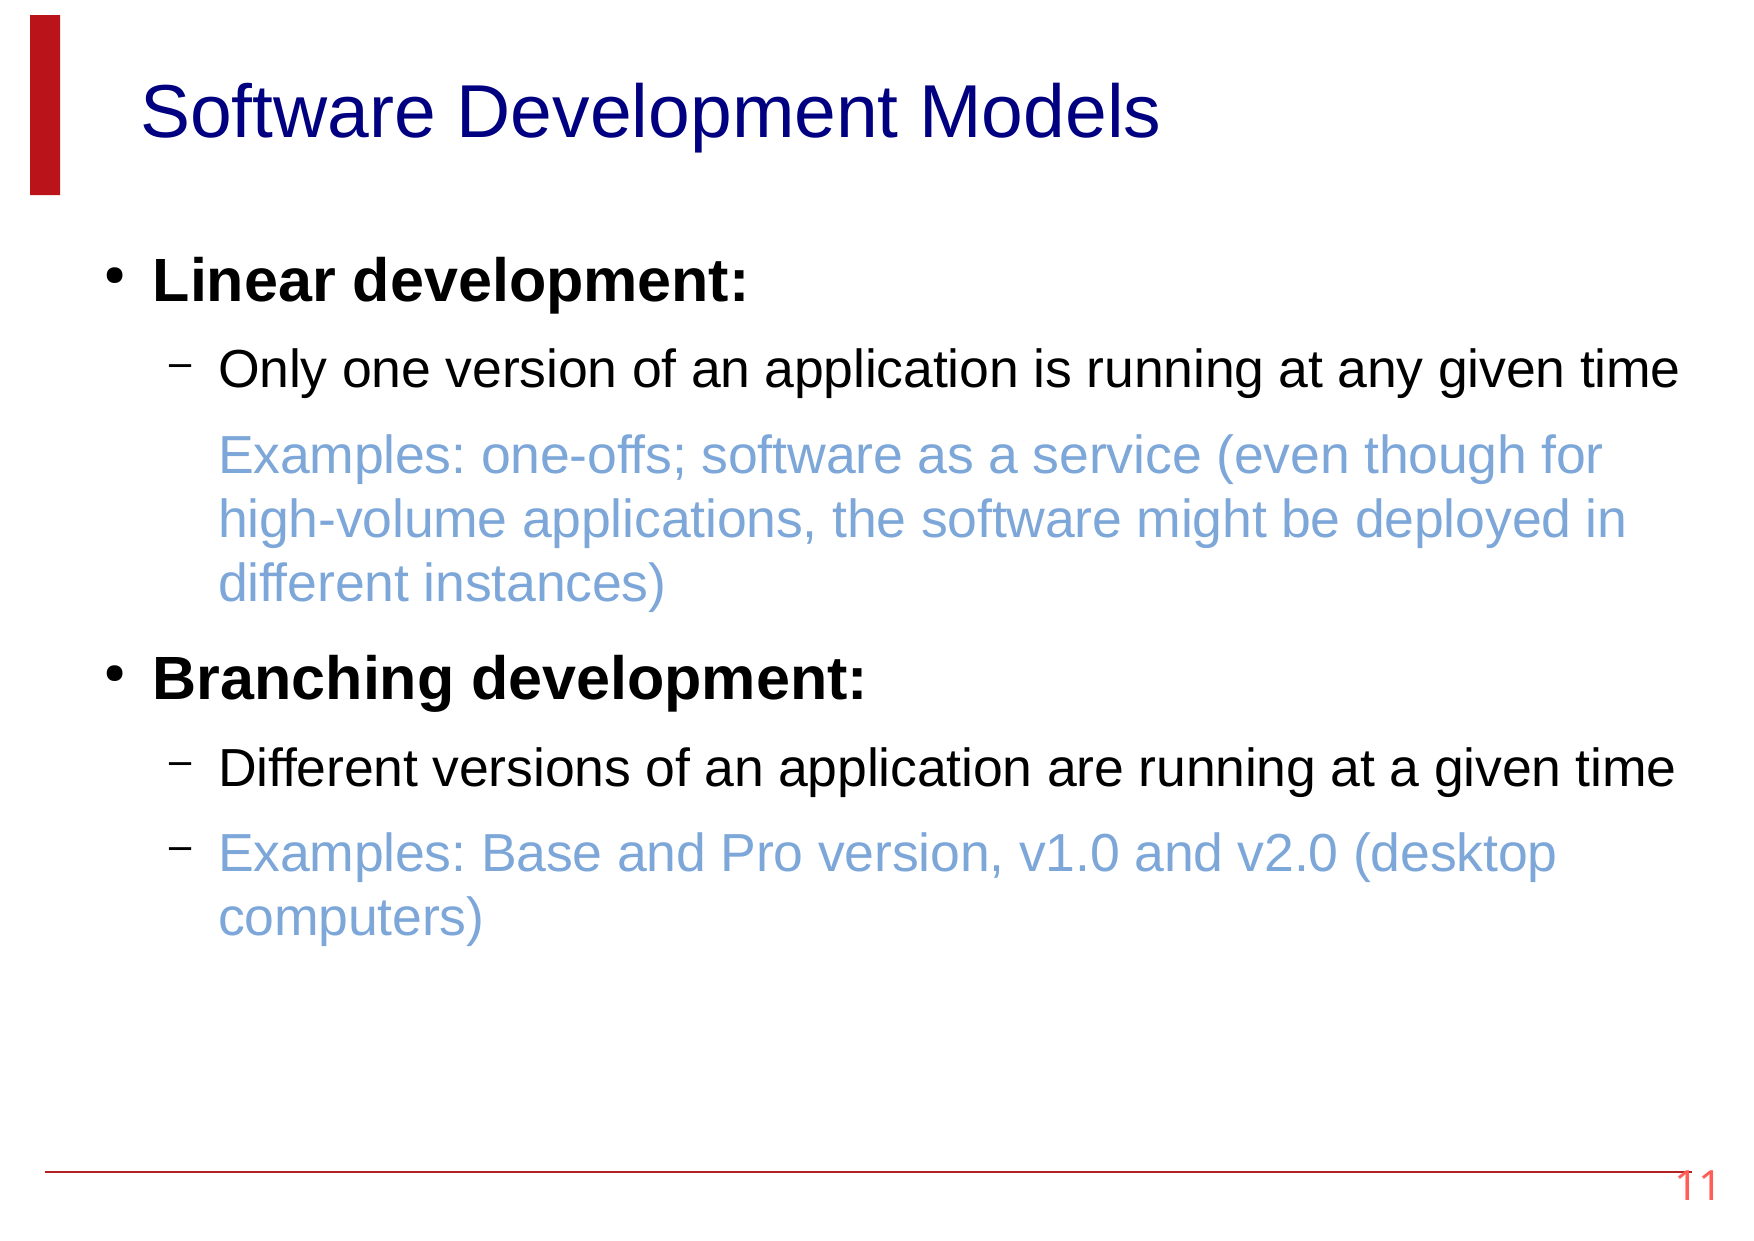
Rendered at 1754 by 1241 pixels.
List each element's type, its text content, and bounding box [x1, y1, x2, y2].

list Linear development: Only one version of an application is running at any given time Examples: one-offs; software as a service (even though for high-volume applications, the software might be deployed in different instances) Branching development: Different versions of an application are running at a given time Examples: Base and Pro version, v1.0 and v2.0 (desktop computers) [87, 240, 1696, 1081]
title Software Development Models [90, 19, 1726, 196]
text_box <number> [1660, 1159, 1737, 1231]
